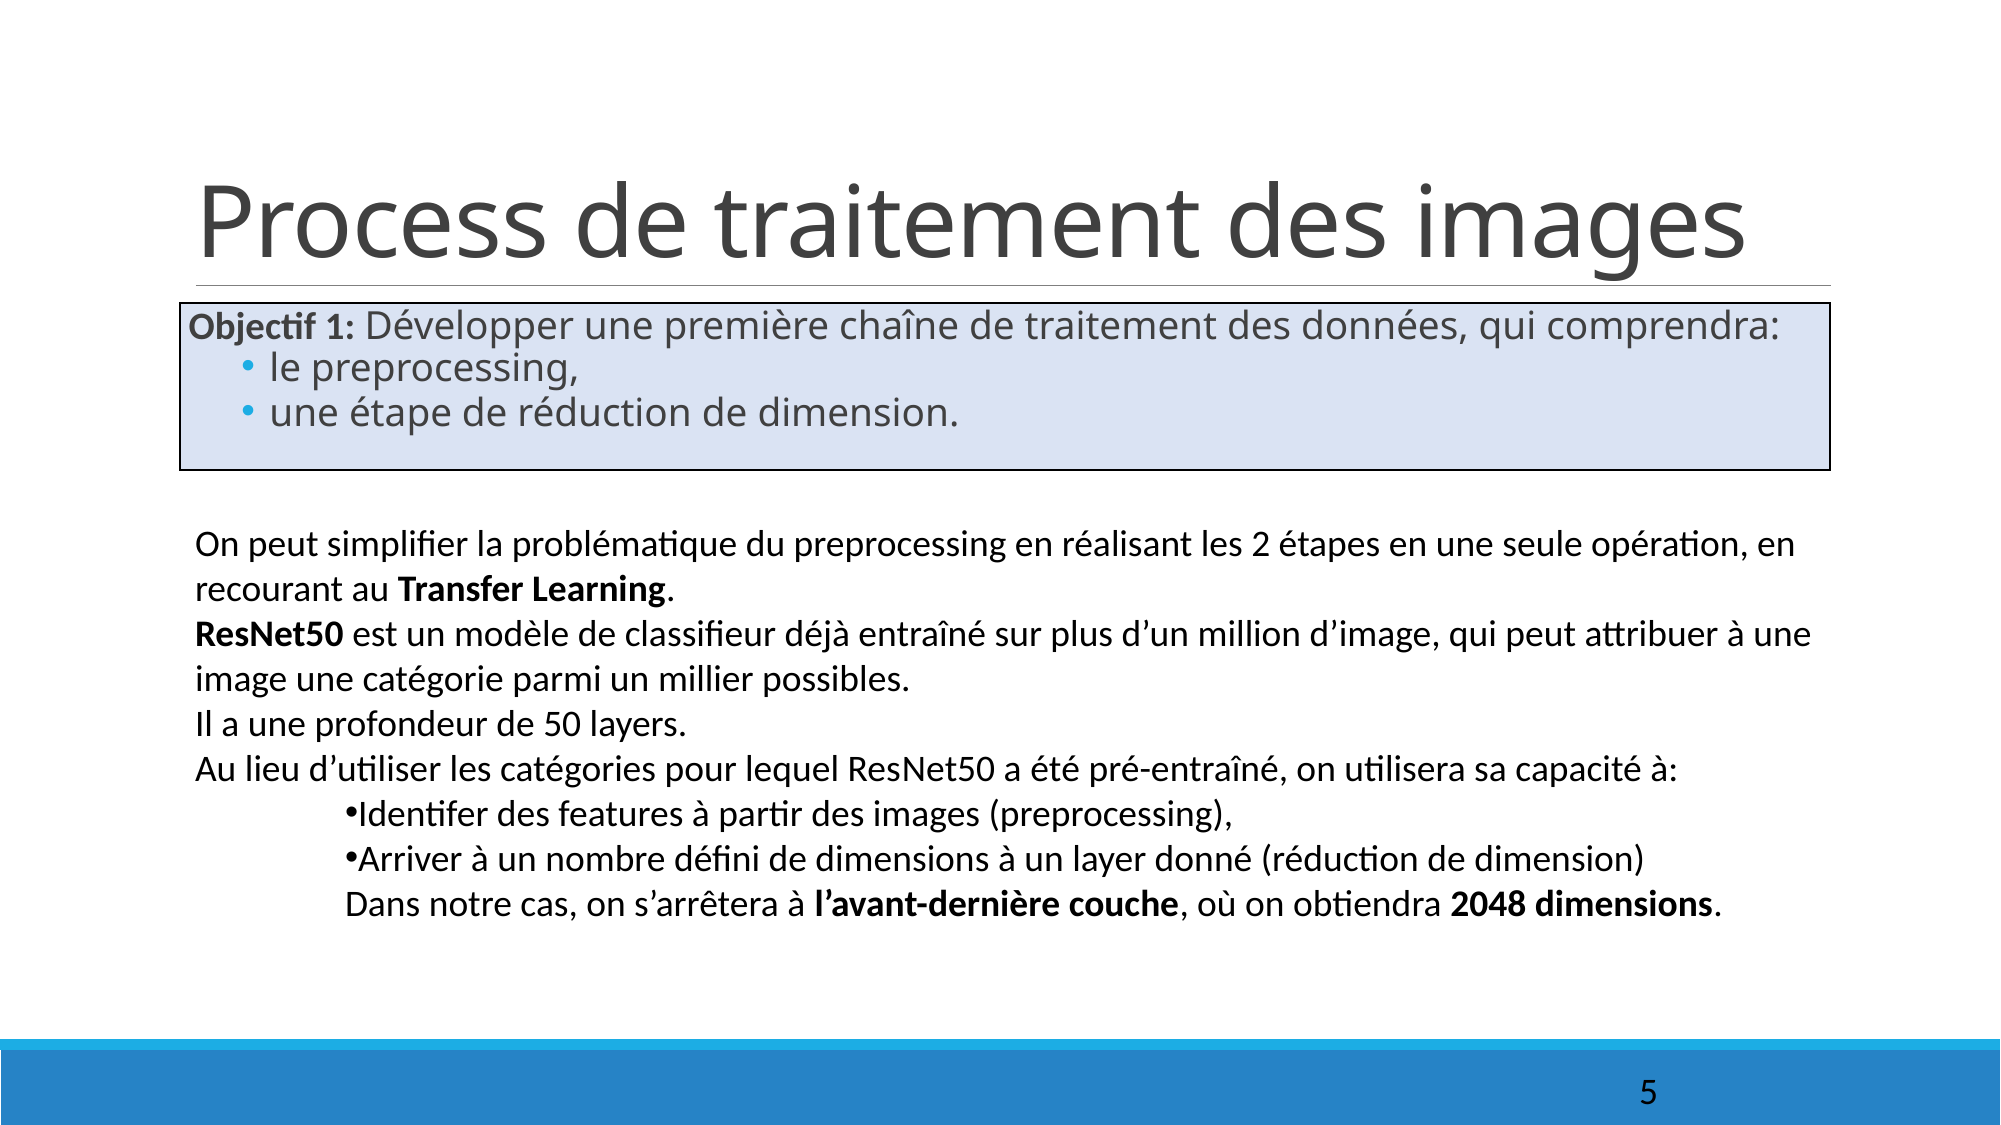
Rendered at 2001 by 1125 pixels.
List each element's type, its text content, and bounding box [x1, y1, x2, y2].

title Process de traitement des images [180, 47, 1831, 286]
text_box [1624, 1059, 1840, 1120]
text_box On peut simplifier la problématique du preprocessing en réalisant les 2 étapes en une seule opération, en recourant au Transfer Learning. ResNet50 est un modèle de classifieur déjà entraîné sur plus d’un million d’image, qui peut attribuer à une image une catégorie parmi un millier possibles. Il a une profondeur de 50 layers. Au lieu d’utiliser les catégories pour lequel ResNet50 a été pré-entraîné, on utilisera sa capacité à: Identifer des features à partir des images (preprocessing), Arriver à un nombre défini de dimensions à un layer donné (réduction de dimension) Dans notre cas, on s’arrêtera à l’avant-dernière couche, où on obtiendra 2048 dimensions. [180, 511, 1856, 982]
list Objectif 1: Développer une première chaîne de traitement des données, qui comprendra: le preprocessing, une étape de réduction de dimension. [180, 302, 1831, 471]
